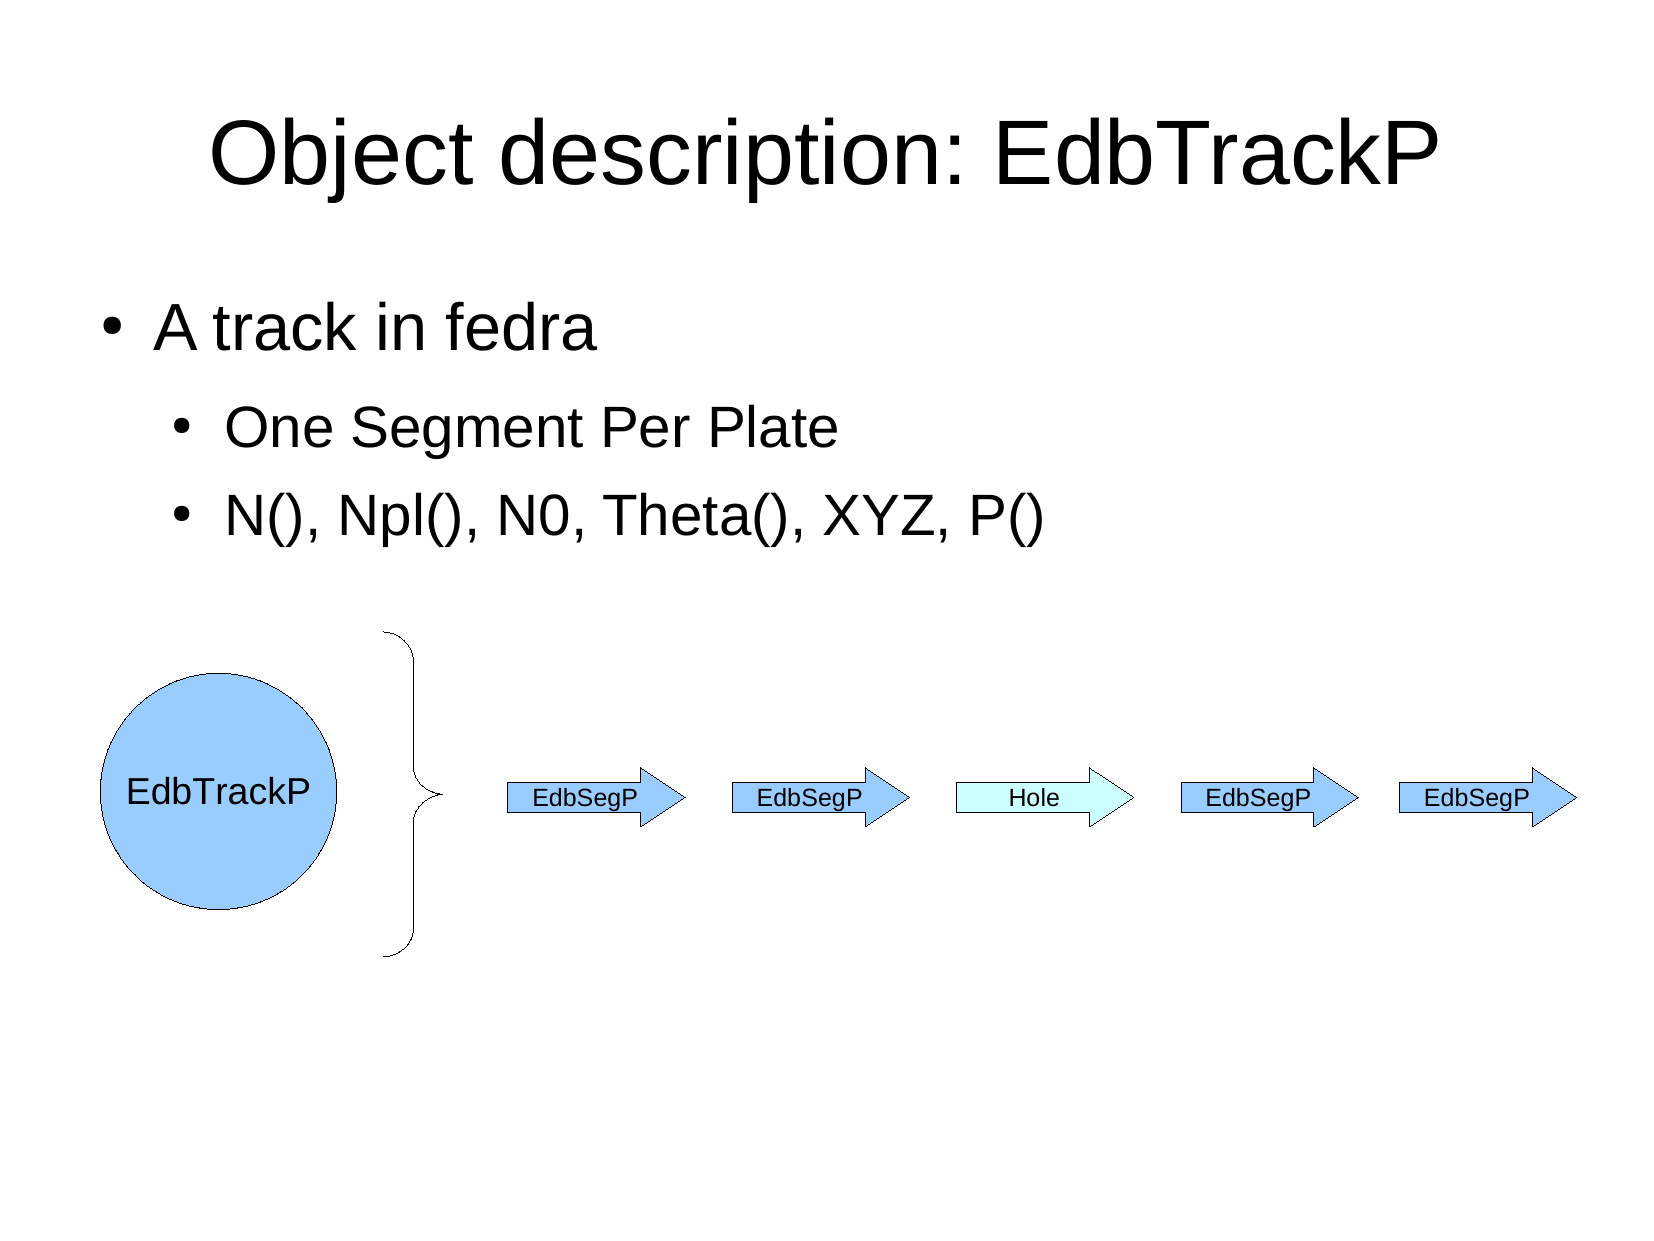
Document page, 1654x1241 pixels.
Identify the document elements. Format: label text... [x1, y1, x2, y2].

text_box EdbSegP [507, 767, 686, 827]
text_box EdbSegP [732, 767, 910, 827]
text_box EdbTrackP [100, 673, 337, 910]
title Object description: EdbTrackP [82, 49, 1571, 257]
text_box Hole [956, 767, 1134, 827]
text_box EdbSegP [1399, 767, 1577, 827]
text_box EdbSegP [1181, 767, 1359, 827]
list A track in fedra One Segment Per Plate N(), Npl(), N0, Theta(), XYZ, P() [82, 290, 1571, 1109]
